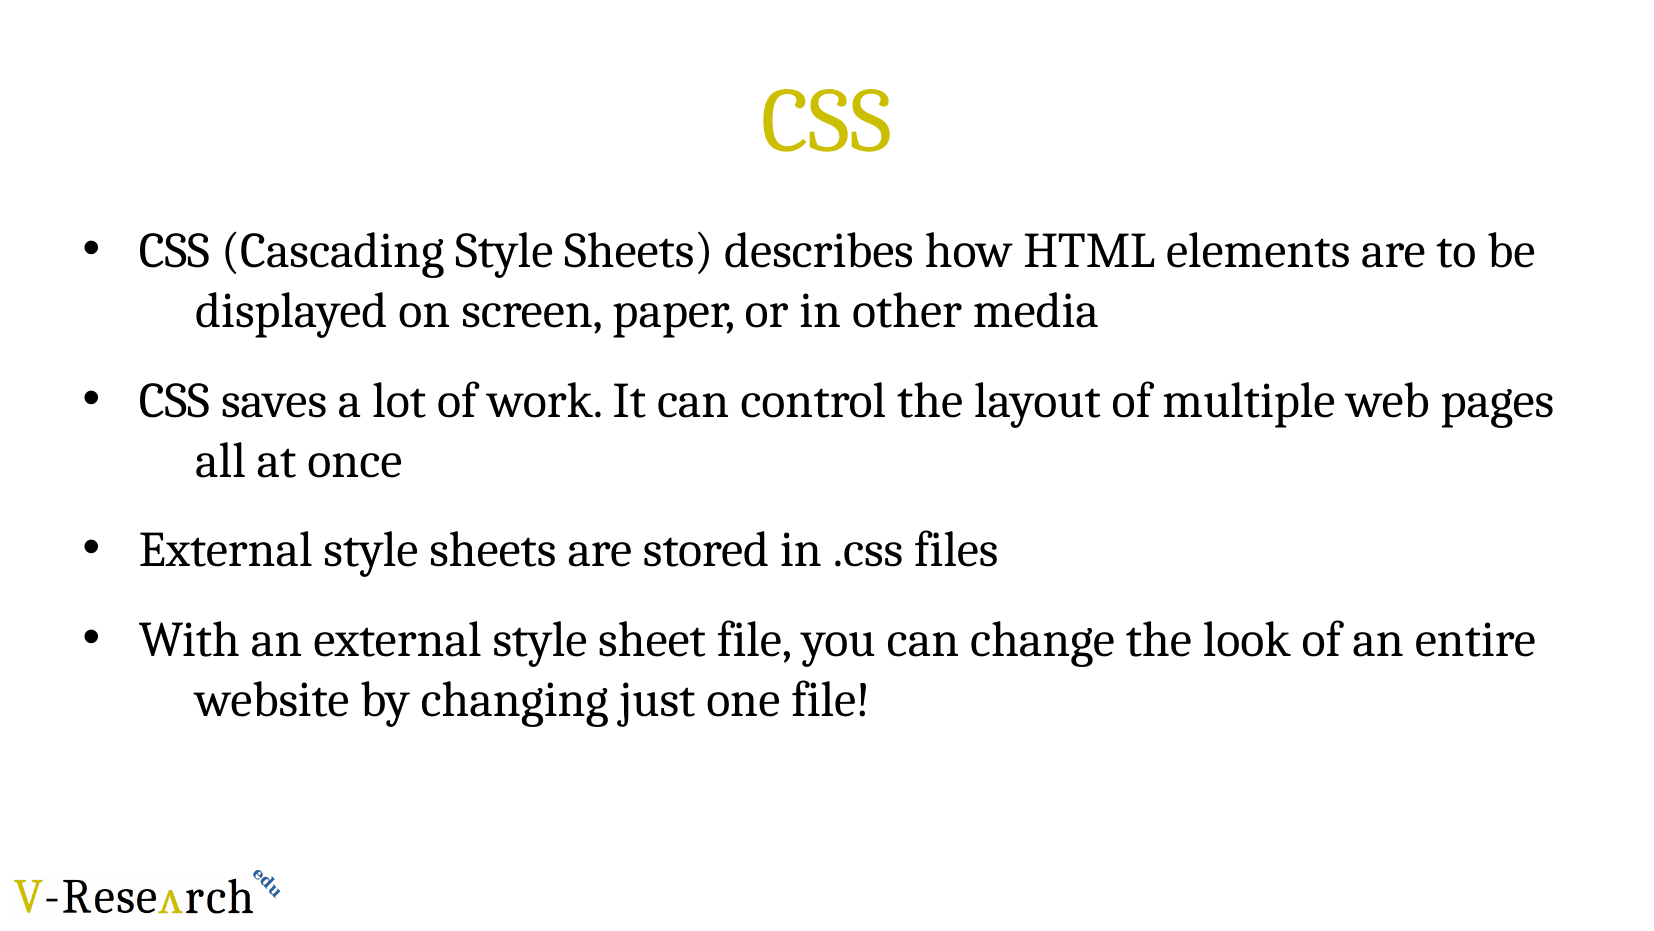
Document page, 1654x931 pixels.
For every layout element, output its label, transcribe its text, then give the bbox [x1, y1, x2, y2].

list CSS (Cascading Style Sheets) describes how HTML elements are to be displayed on screen, paper, or in other media CSS saves a lot of work. It can control the layout of multiple web pages all at once External style sheets are stored in .css files With an external style sheet file, you can change the look of an entire website by changing just one file! [82, 217, 1571, 758]
picture [11, 876, 255, 916]
title CSS [82, 37, 1571, 193]
text_box edu [222, 847, 333, 931]
